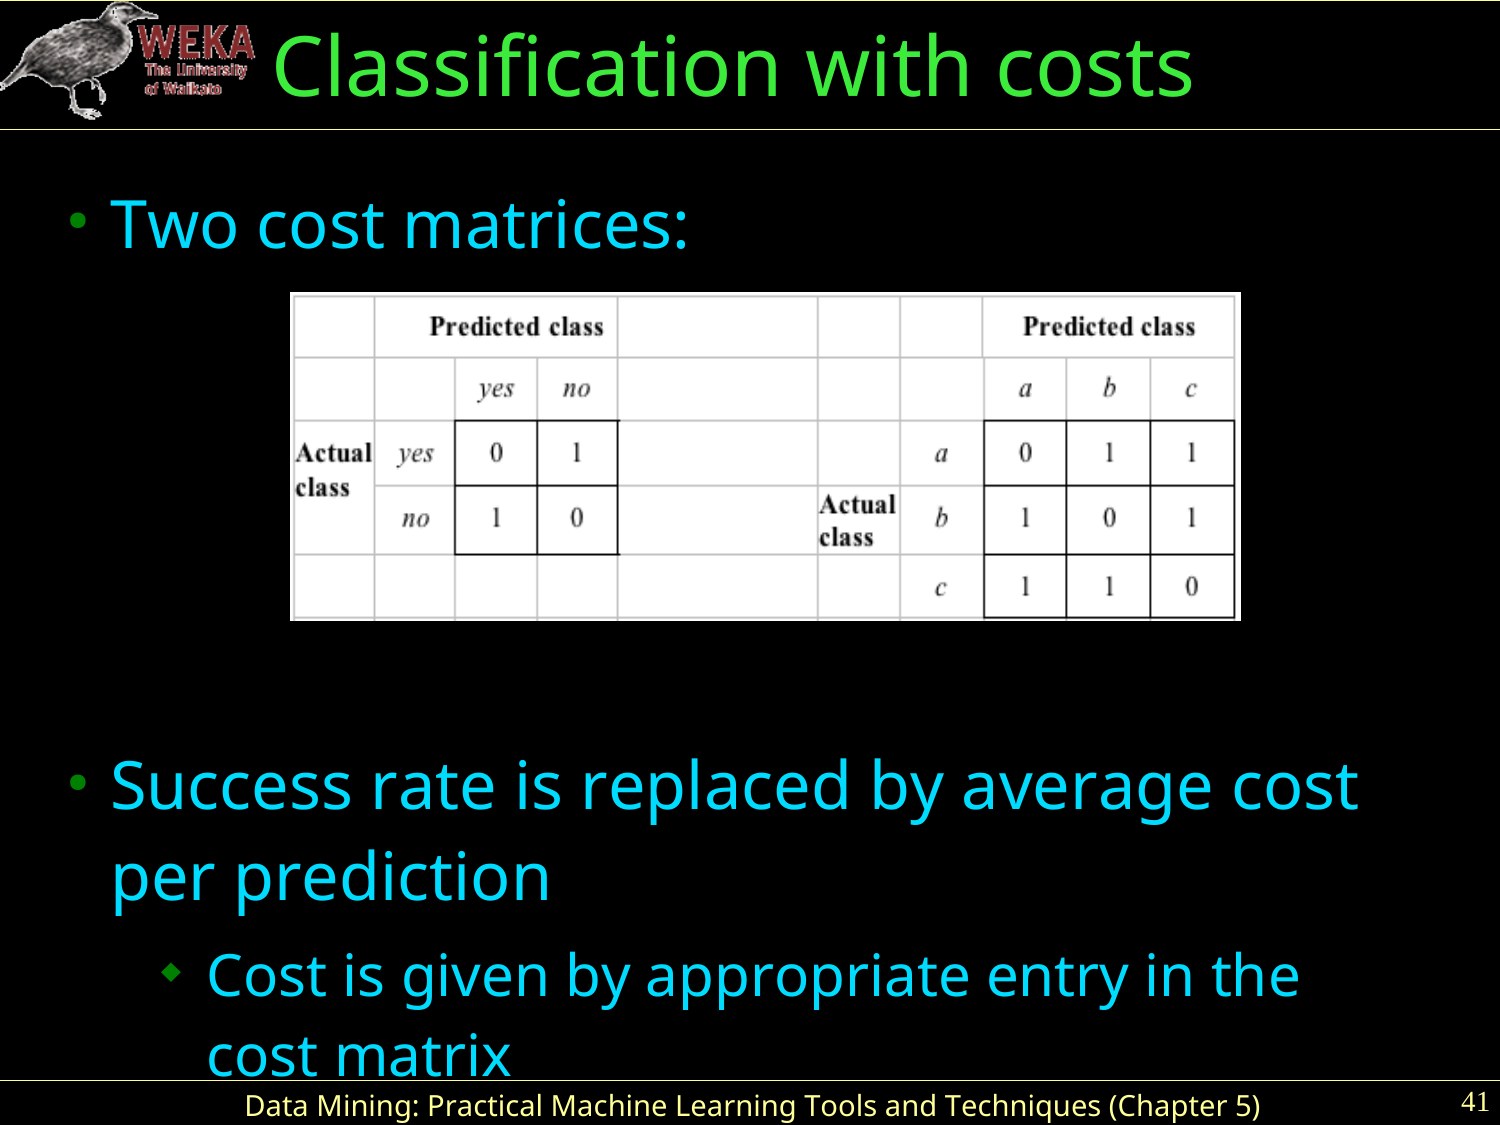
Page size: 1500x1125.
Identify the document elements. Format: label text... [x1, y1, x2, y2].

title Classification with costs [353, 0, 1429, 159]
picture [0, 1, 266, 129]
list Two cost matrices: Success rate is replaced by average cost per prediction Cost is given by appropriate entry in the cost matrix [67, 177, 1418, 1093]
picture [290, 292, 1241, 621]
